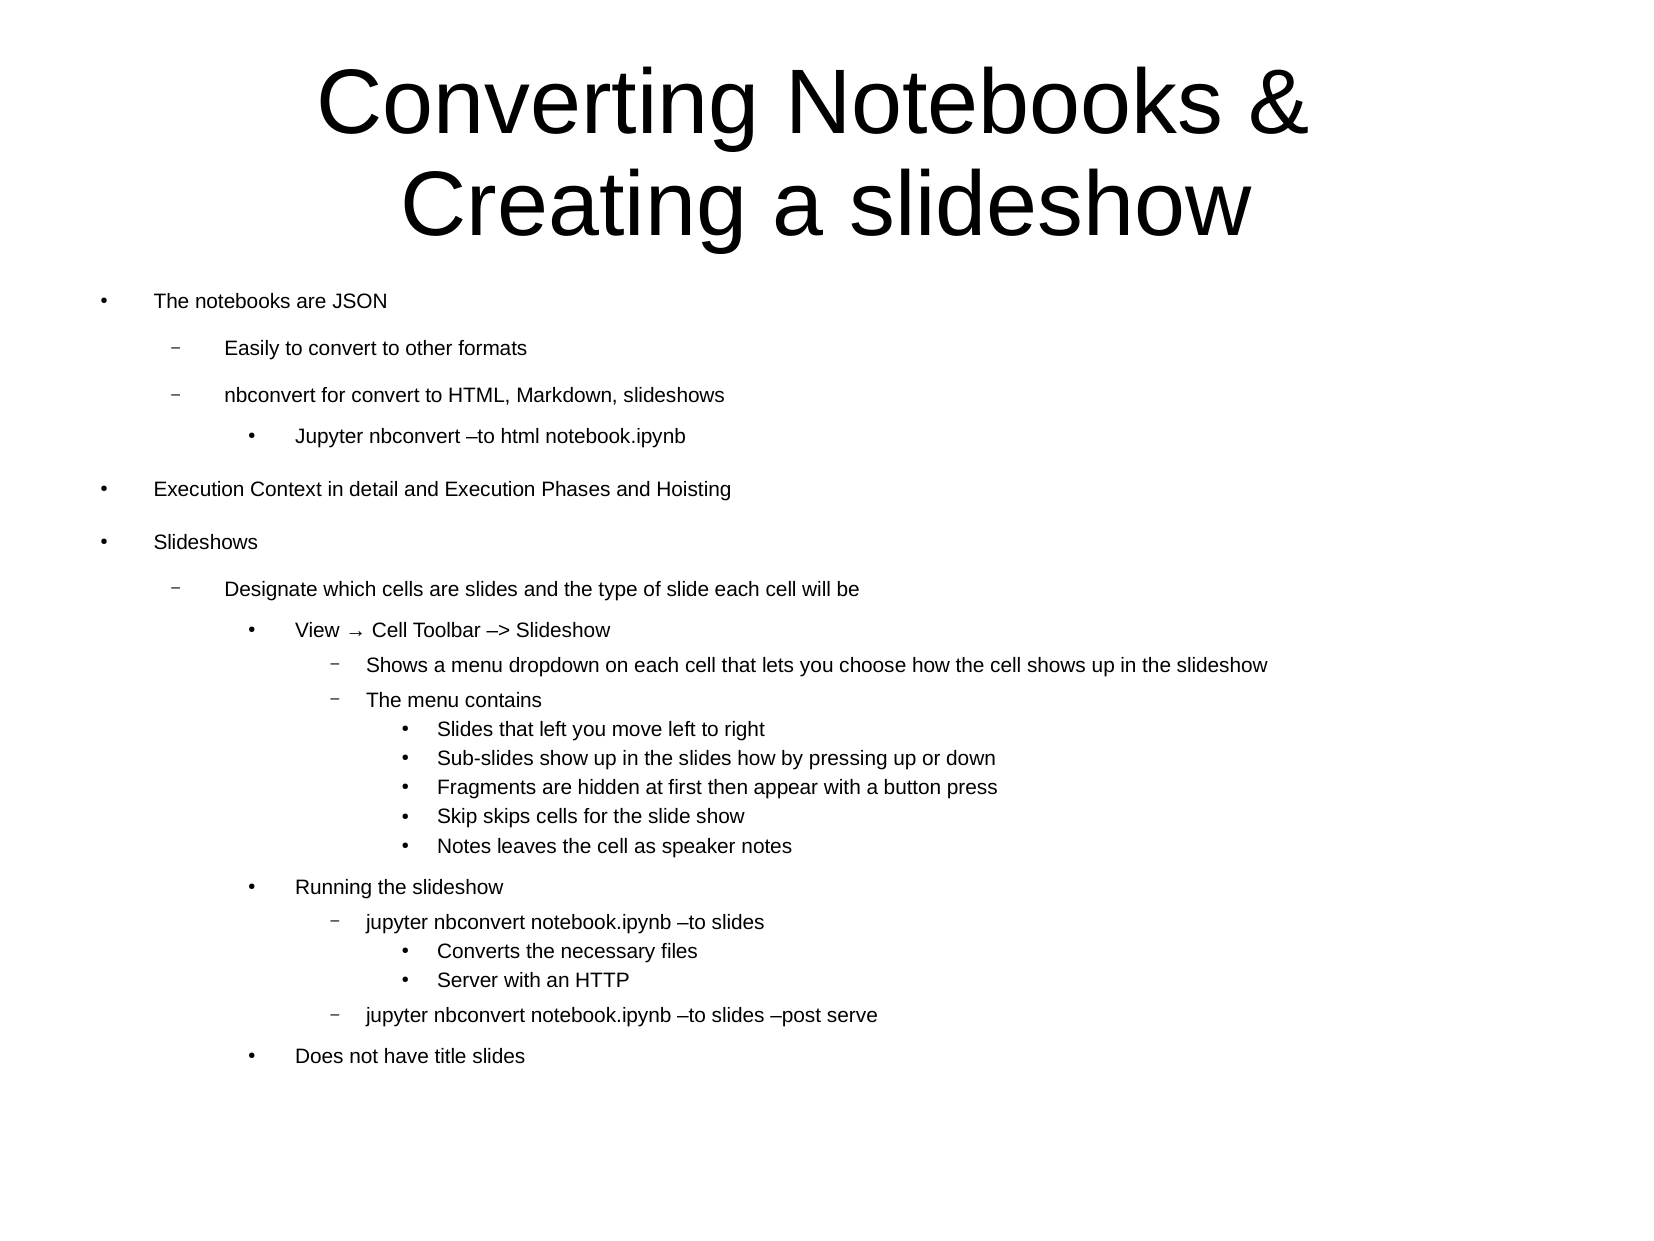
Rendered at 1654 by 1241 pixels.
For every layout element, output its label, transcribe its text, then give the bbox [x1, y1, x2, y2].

list The notebooks are JSON Easily to convert to other formats nbconvert for convert to HTML, Markdown, slideshows Jupyter nbconvert –to html notebook.ipynb Execution Context in detail and Execution Phases and Hoisting Slideshows Designate which cells are slides and the type of slide each cell will be View → Cell Toolbar –> Slideshow Shows a menu dropdown on each cell that lets you choose how the cell shows up in the slideshow The menu contains Slides that left you move left to right Sub-slides show up in the slides how by pressing up or down Fragments are hidden at first then appear with a button press Skip skips cells for the slide show Notes leaves the cell as speaker notes Running the slideshow jupyter nbconvert notebook.ipynb –to slides Converts the necessary files Server with an HTTP jupyter nbconvert notebook.ipynb –to slides –post serve Does not have title slides [82, 290, 1583, 1229]
title Converting Notebooks & Creating a slideshow [82, 49, 1571, 257]
